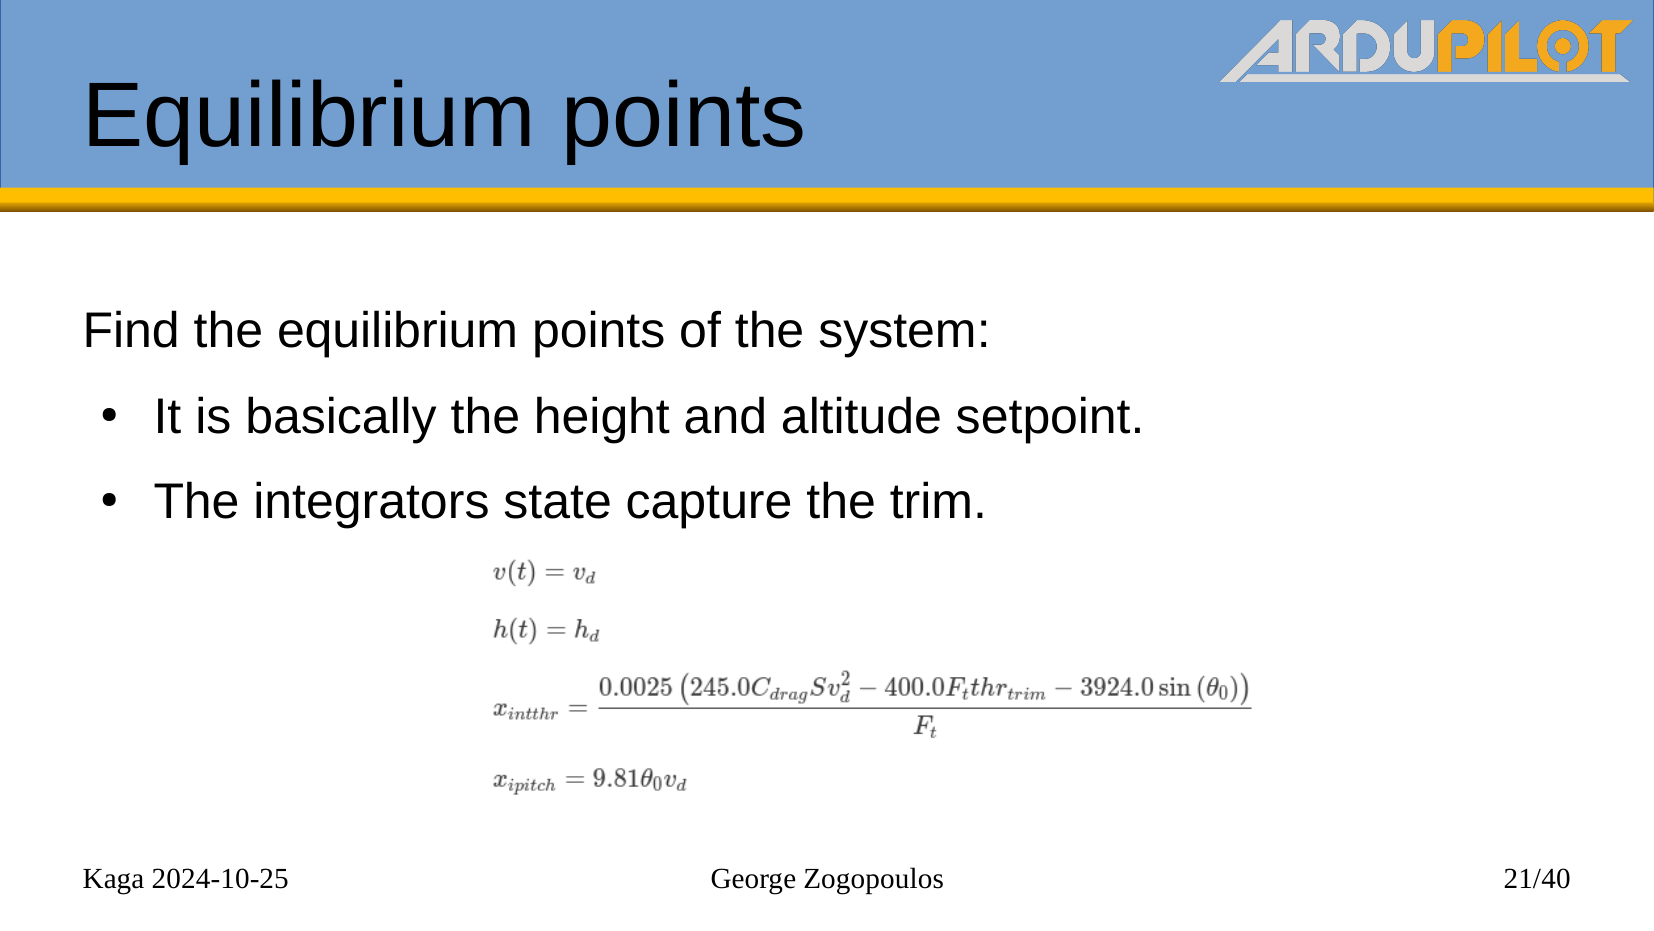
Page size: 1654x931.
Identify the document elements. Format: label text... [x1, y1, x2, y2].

picture [487, 548, 1274, 812]
list Find the equilibrium points of the system: It is basically the height and altitude setpoint. The integrators state capture the trim. [82, 217, 1571, 757]
picture [1219, 20, 1633, 82]
title Equilibrium points [82, 37, 1571, 193]
